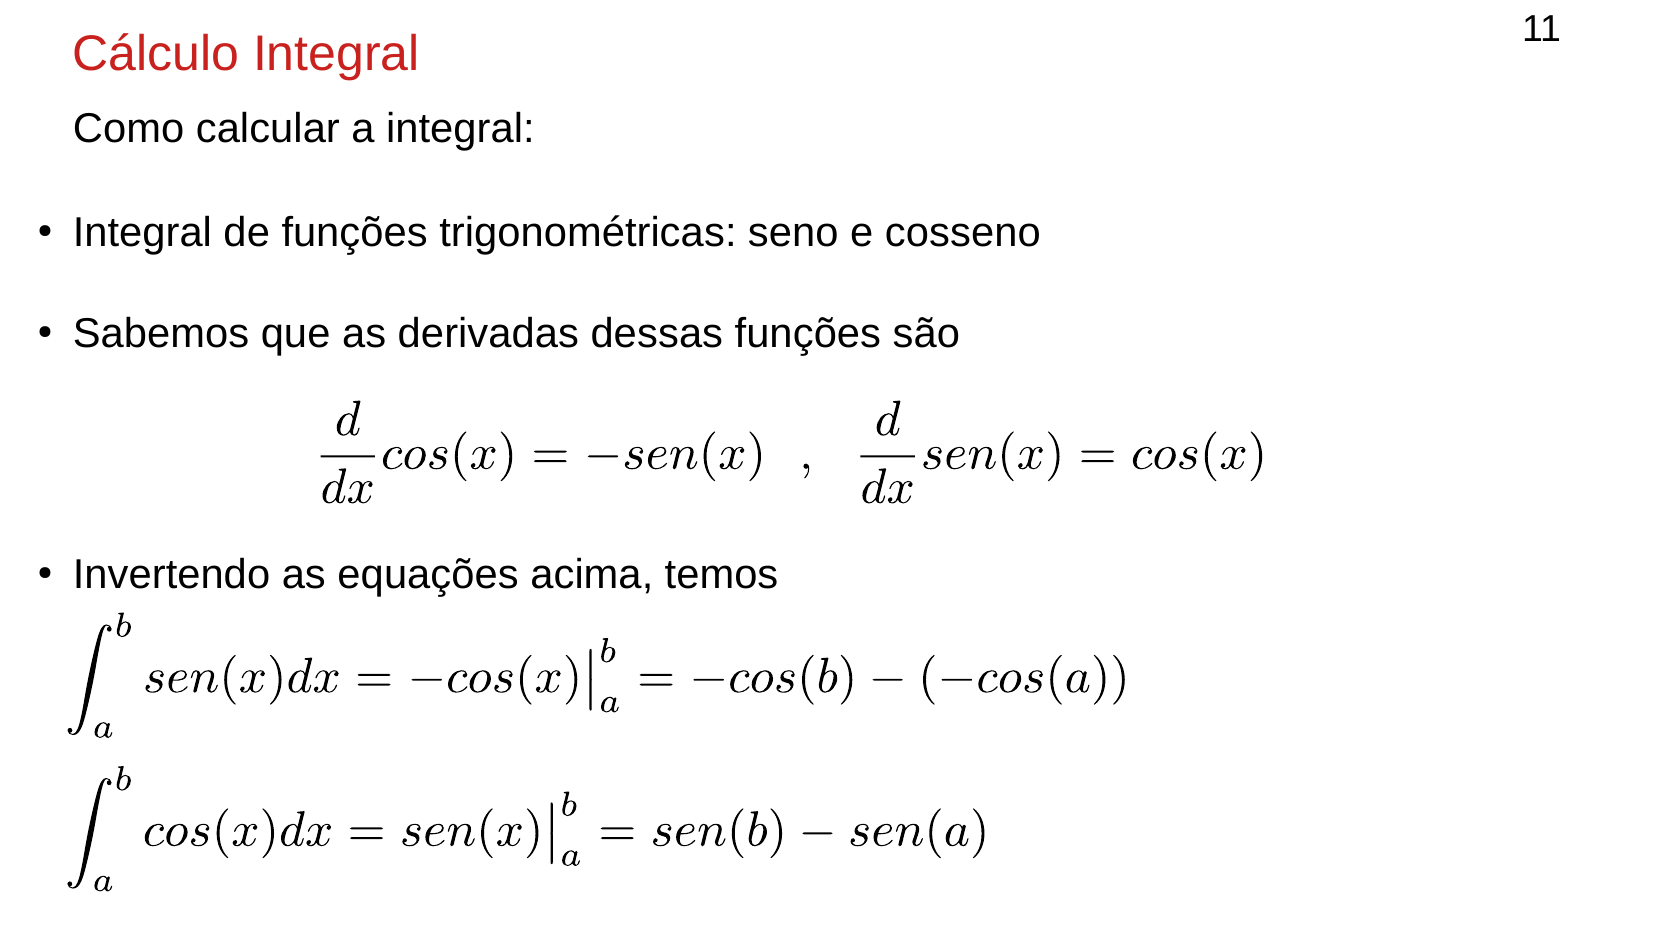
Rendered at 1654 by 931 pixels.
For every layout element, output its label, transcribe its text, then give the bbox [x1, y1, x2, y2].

picture [64, 612, 1125, 738]
picture [64, 766, 985, 892]
text_box <number> [1507, 0, 1654, 71]
text_box Cálculo Integral Como calcular a integral: Integral de funções trigonométricas: seno e cosseno Sabemos que as derivadas dessas funções são Invertendo as equações acima, temos [22, 0, 1618, 605]
picture [318, 398, 1265, 506]
